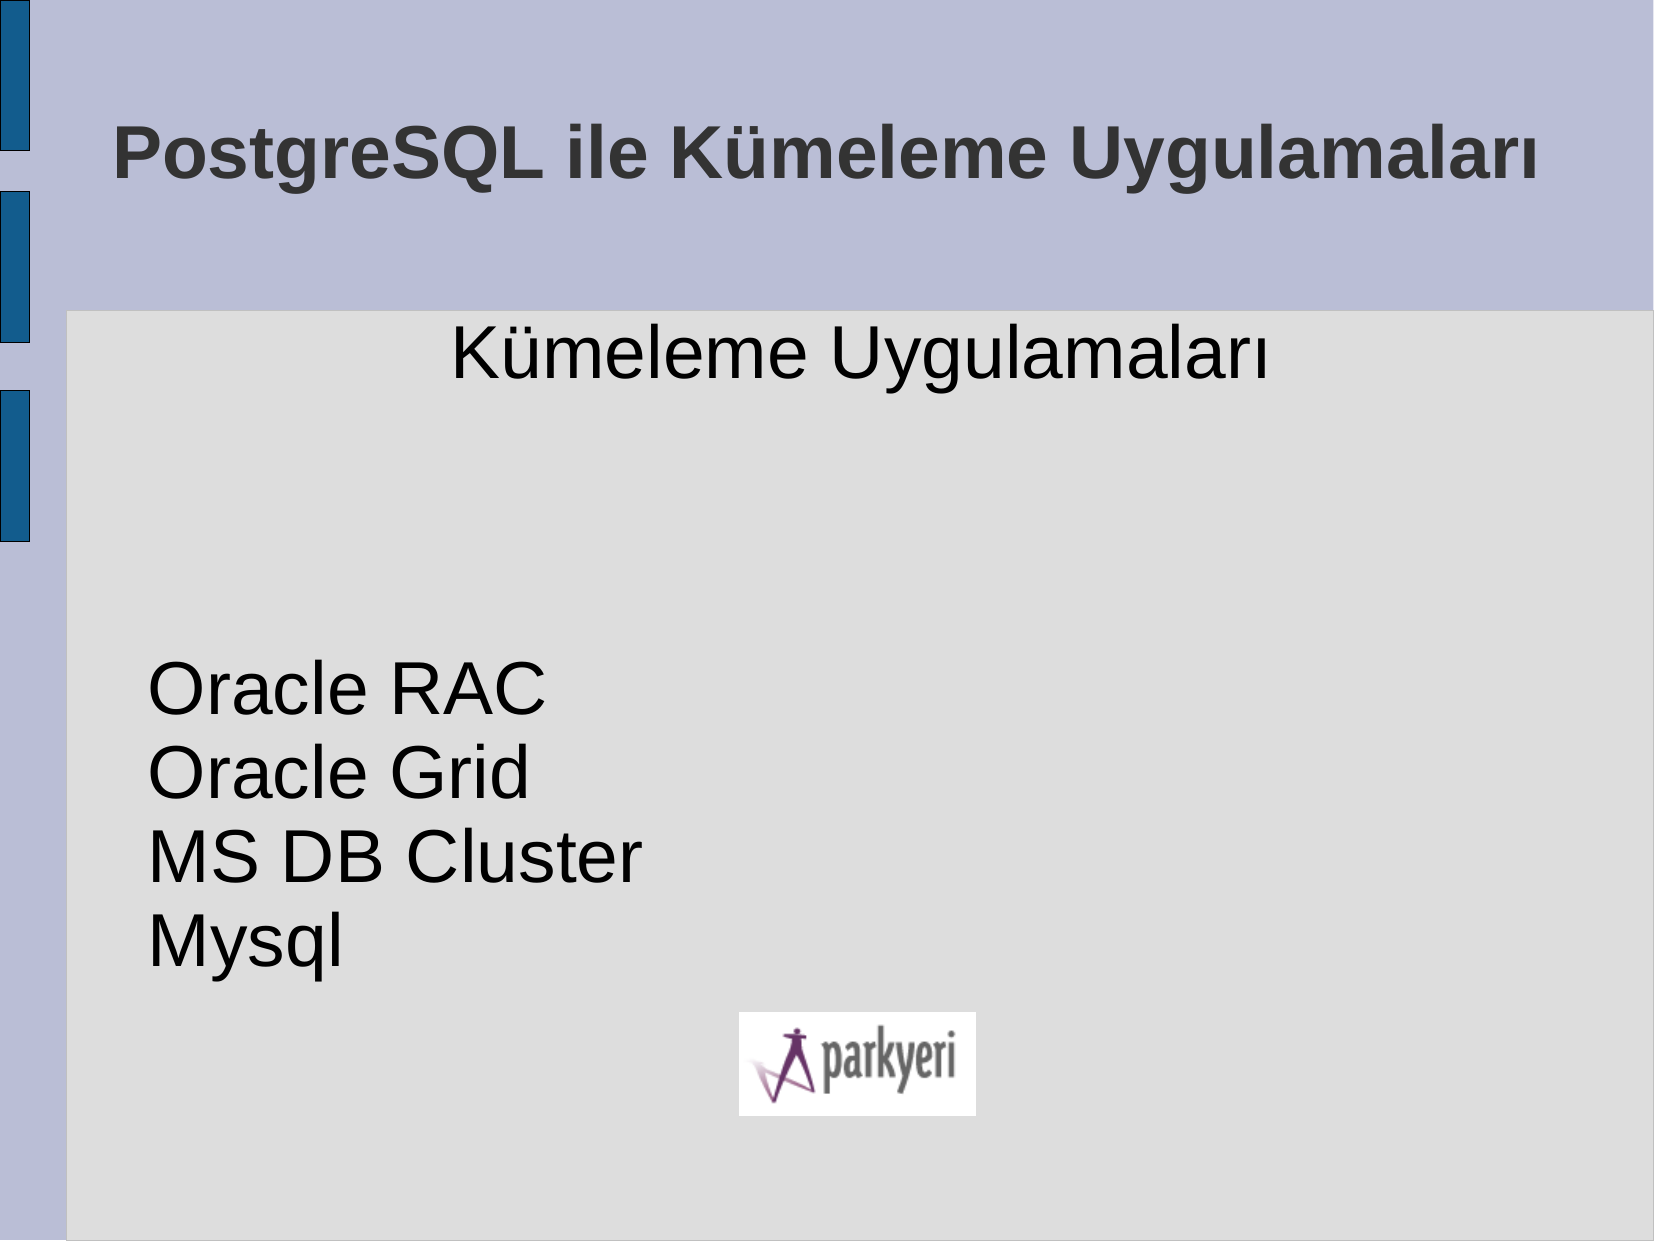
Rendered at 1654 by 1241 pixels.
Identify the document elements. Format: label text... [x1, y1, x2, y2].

subtitle Kümeleme Uygulamaları Oracle RAC Oracle Grid MS DB Cluster Mysql [112, 340, 1576, 953]
picture [739, 1012, 976, 1116]
title PostgreSQL ile Kümeleme Uygulamaları [82, 56, 1571, 250]
